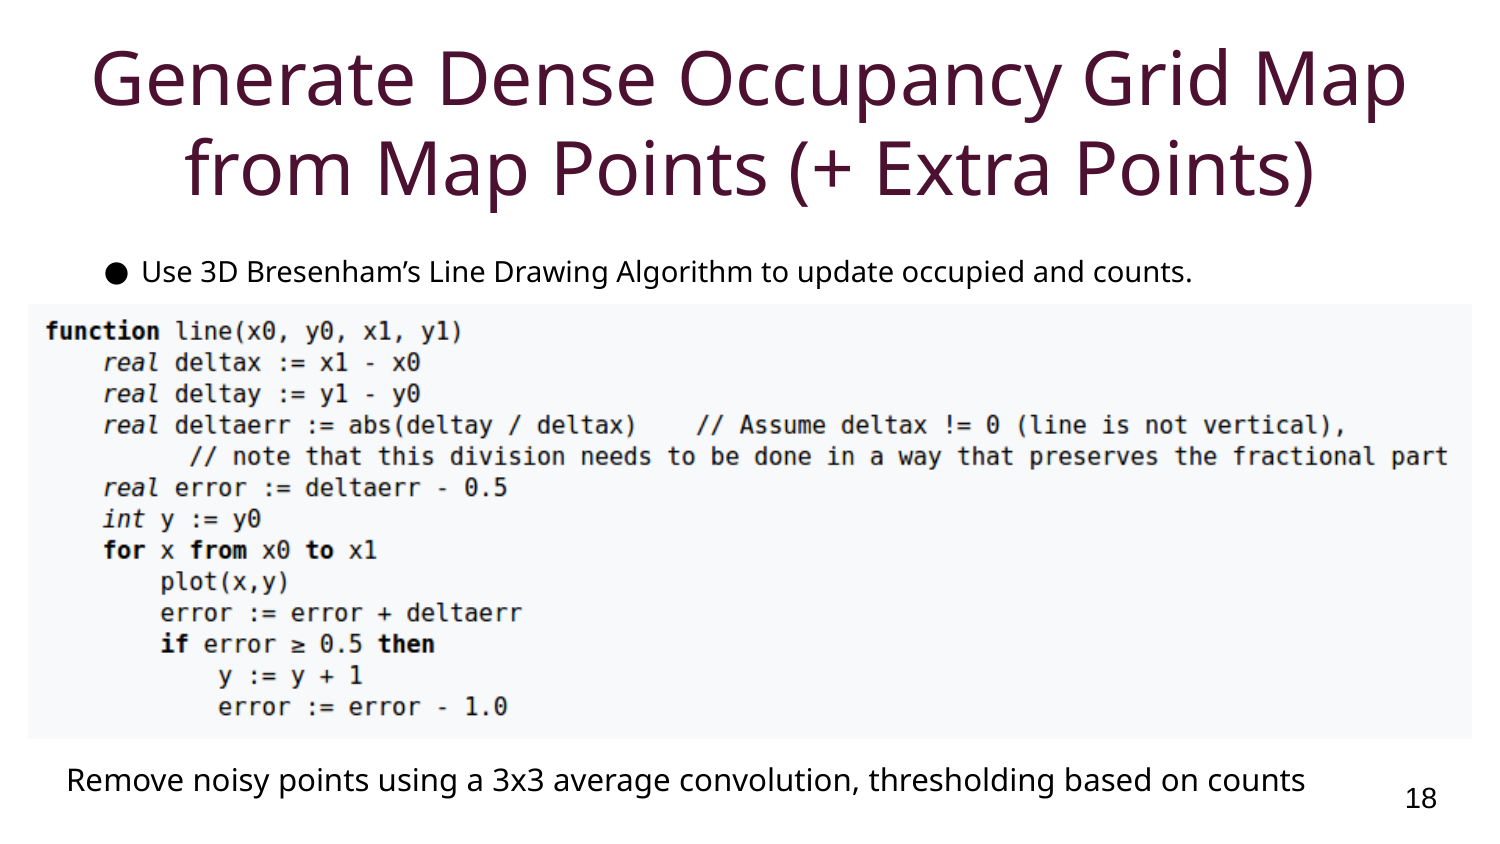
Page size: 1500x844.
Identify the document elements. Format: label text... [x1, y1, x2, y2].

list Use 3D Bresenham’s Line Drawing Algorithm to update occupied and counts. Remove noisy points using a 3x3 average convolution, thresholding based on counts [51, 739, 1449, 792]
list Use 3D Bresenham’s Line Drawing Algorithm to update occupied and counts. Remove noisy points using a 3x3 average convolution, thresholding based on counts [51, 238, 1449, 304]
title Generate Dense Occupancy Grid Map from Map Points (+ Extra Points) [51, 15, 1449, 118]
picture [28, 304, 1472, 739]
slide_number <number> [1389, 764, 1480, 830]
